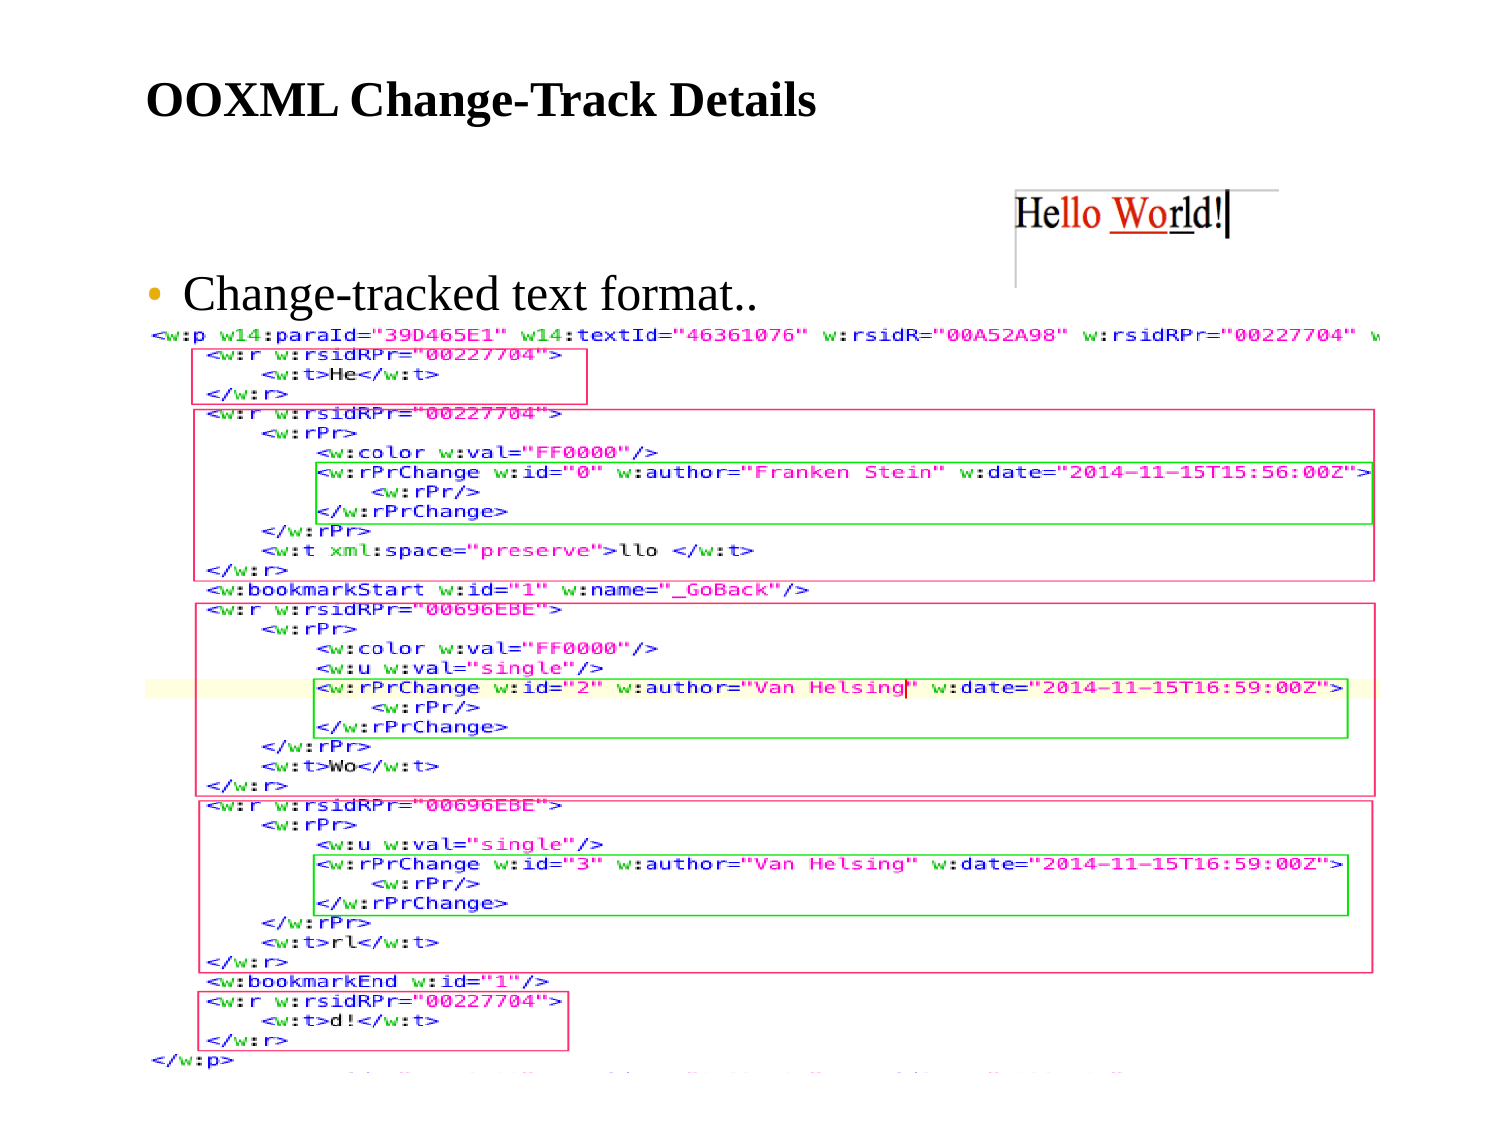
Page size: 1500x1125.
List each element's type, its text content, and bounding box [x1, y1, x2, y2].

picture [961, 107, 1279, 288]
title OOXML Change-Track Details [145, 67, 1388, 219]
picture [145, 326, 1380, 1073]
list Change-tracked text format.. [145, 265, 1423, 1009]
